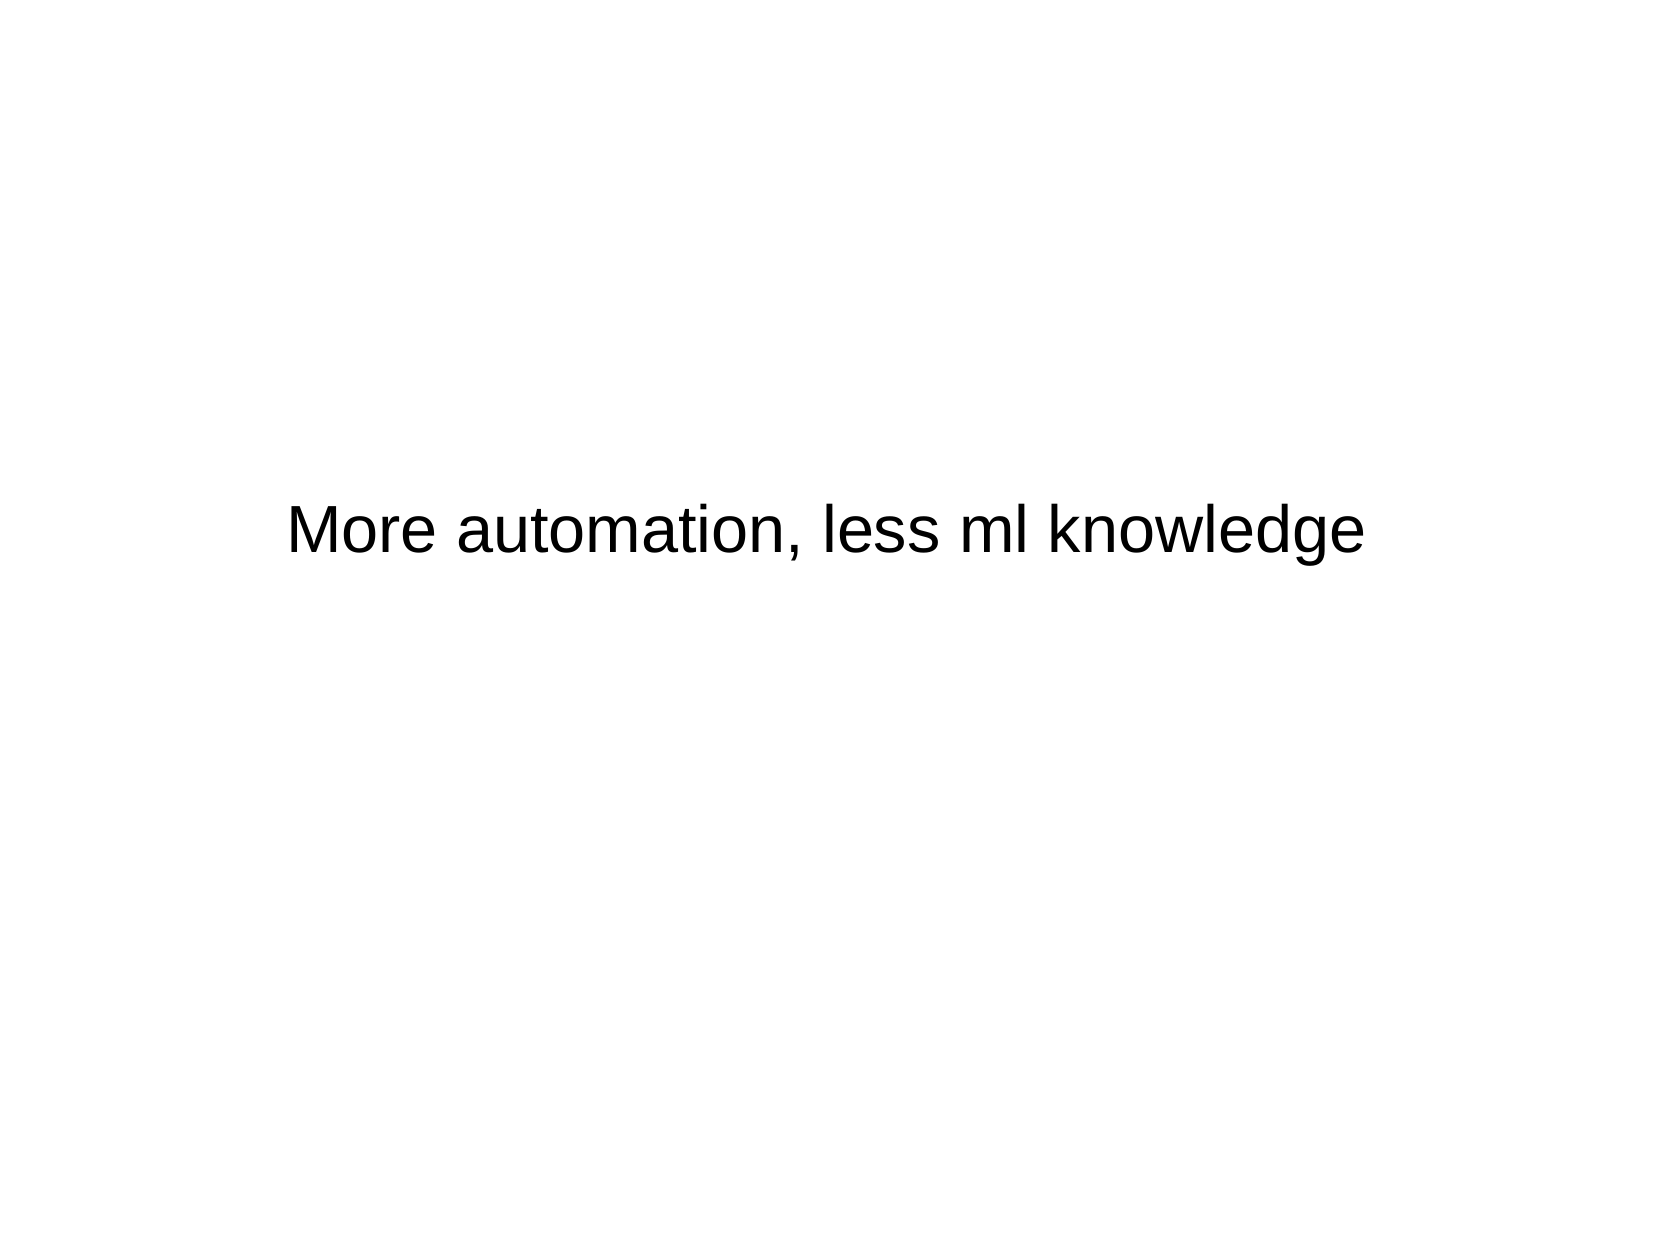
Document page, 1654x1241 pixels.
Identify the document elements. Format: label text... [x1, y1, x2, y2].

subtitle More automation, less ml knowledge [82, 49, 1571, 1010]
